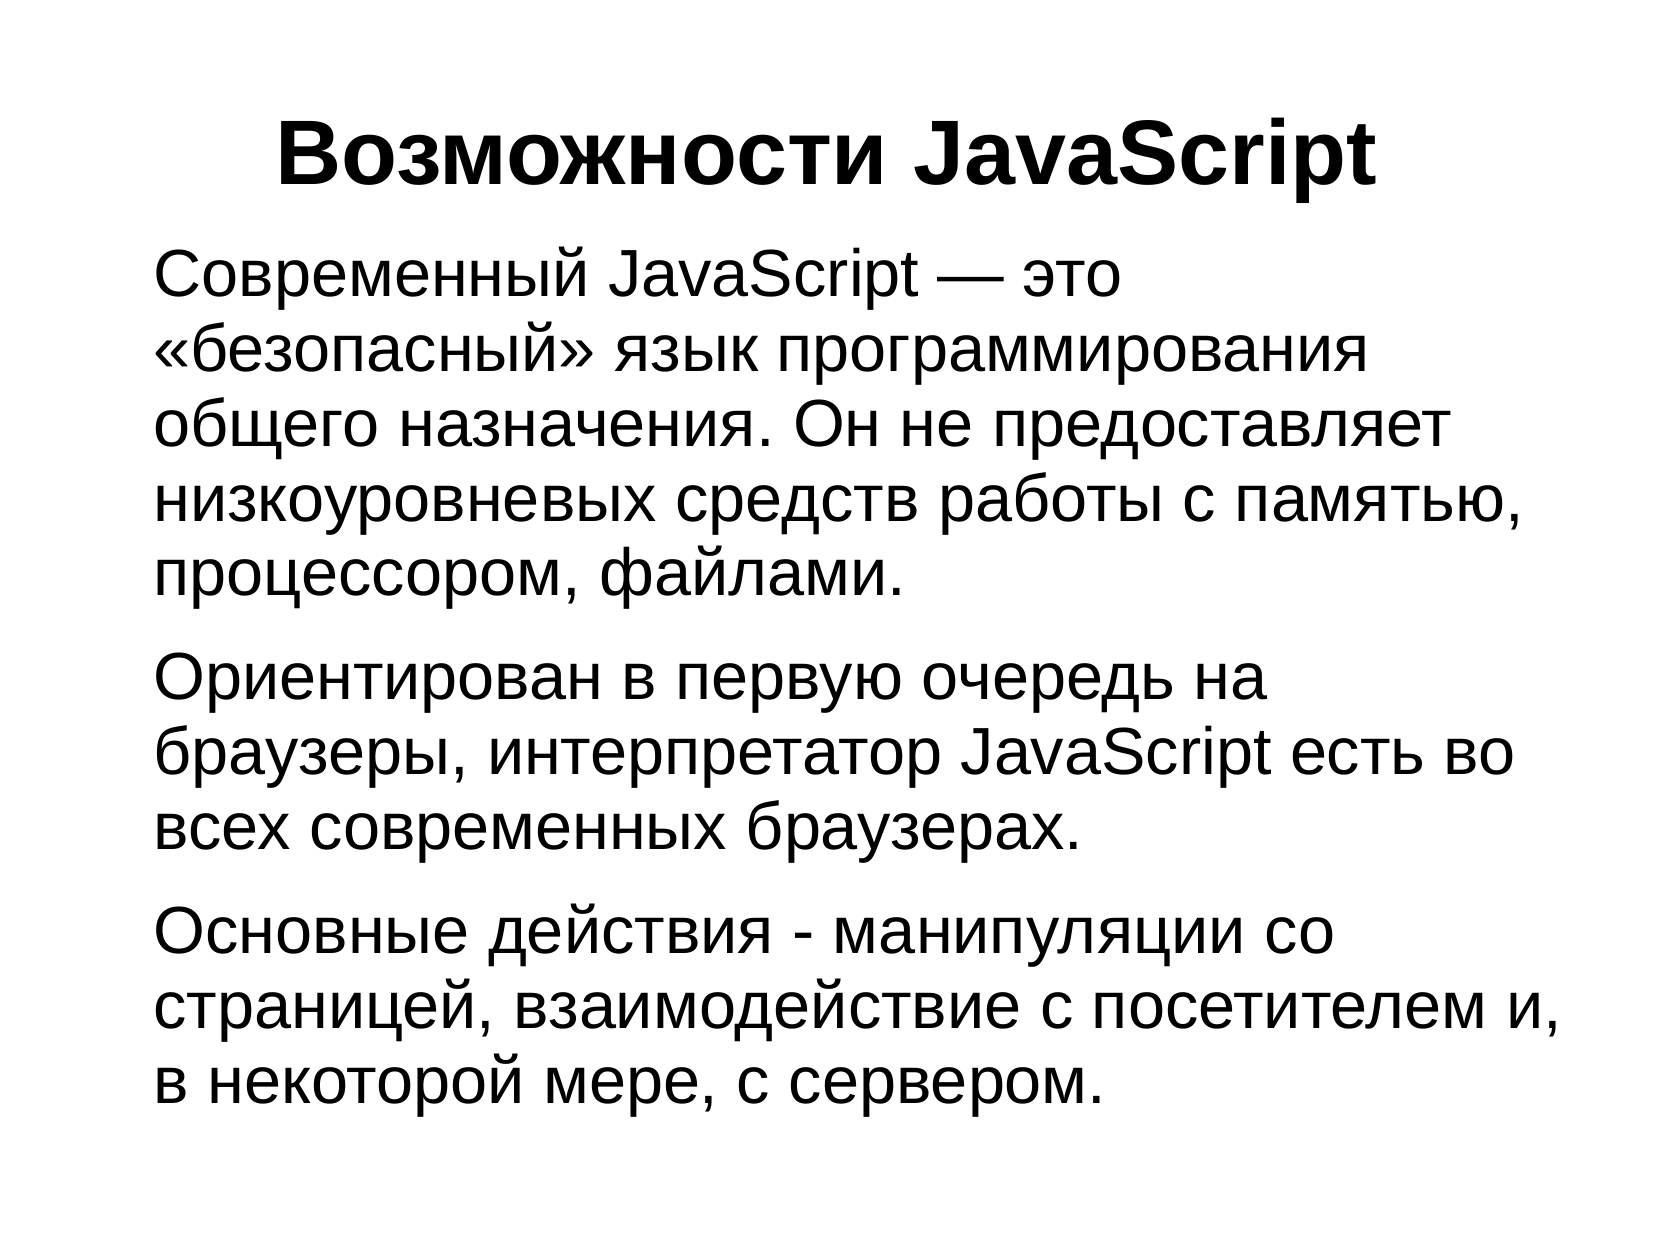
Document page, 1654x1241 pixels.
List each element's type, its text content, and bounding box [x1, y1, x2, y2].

list Современный JavaScript — это «безопасный» язык программирования общего назначения. Он не предоставляет низкоуровневых средств работы с памятью, процессором, файлами. Ориентирован в первую очередь на браузеры, интерпретатор JavaScript есть во всех современных браузерах. Основные действия - манипуляции со страницей, взаимодействие с посетителем и, в некоторой мере, с сервером. [82, 236, 1571, 1182]
title Возможности JavaScript [82, 49, 1571, 236]
